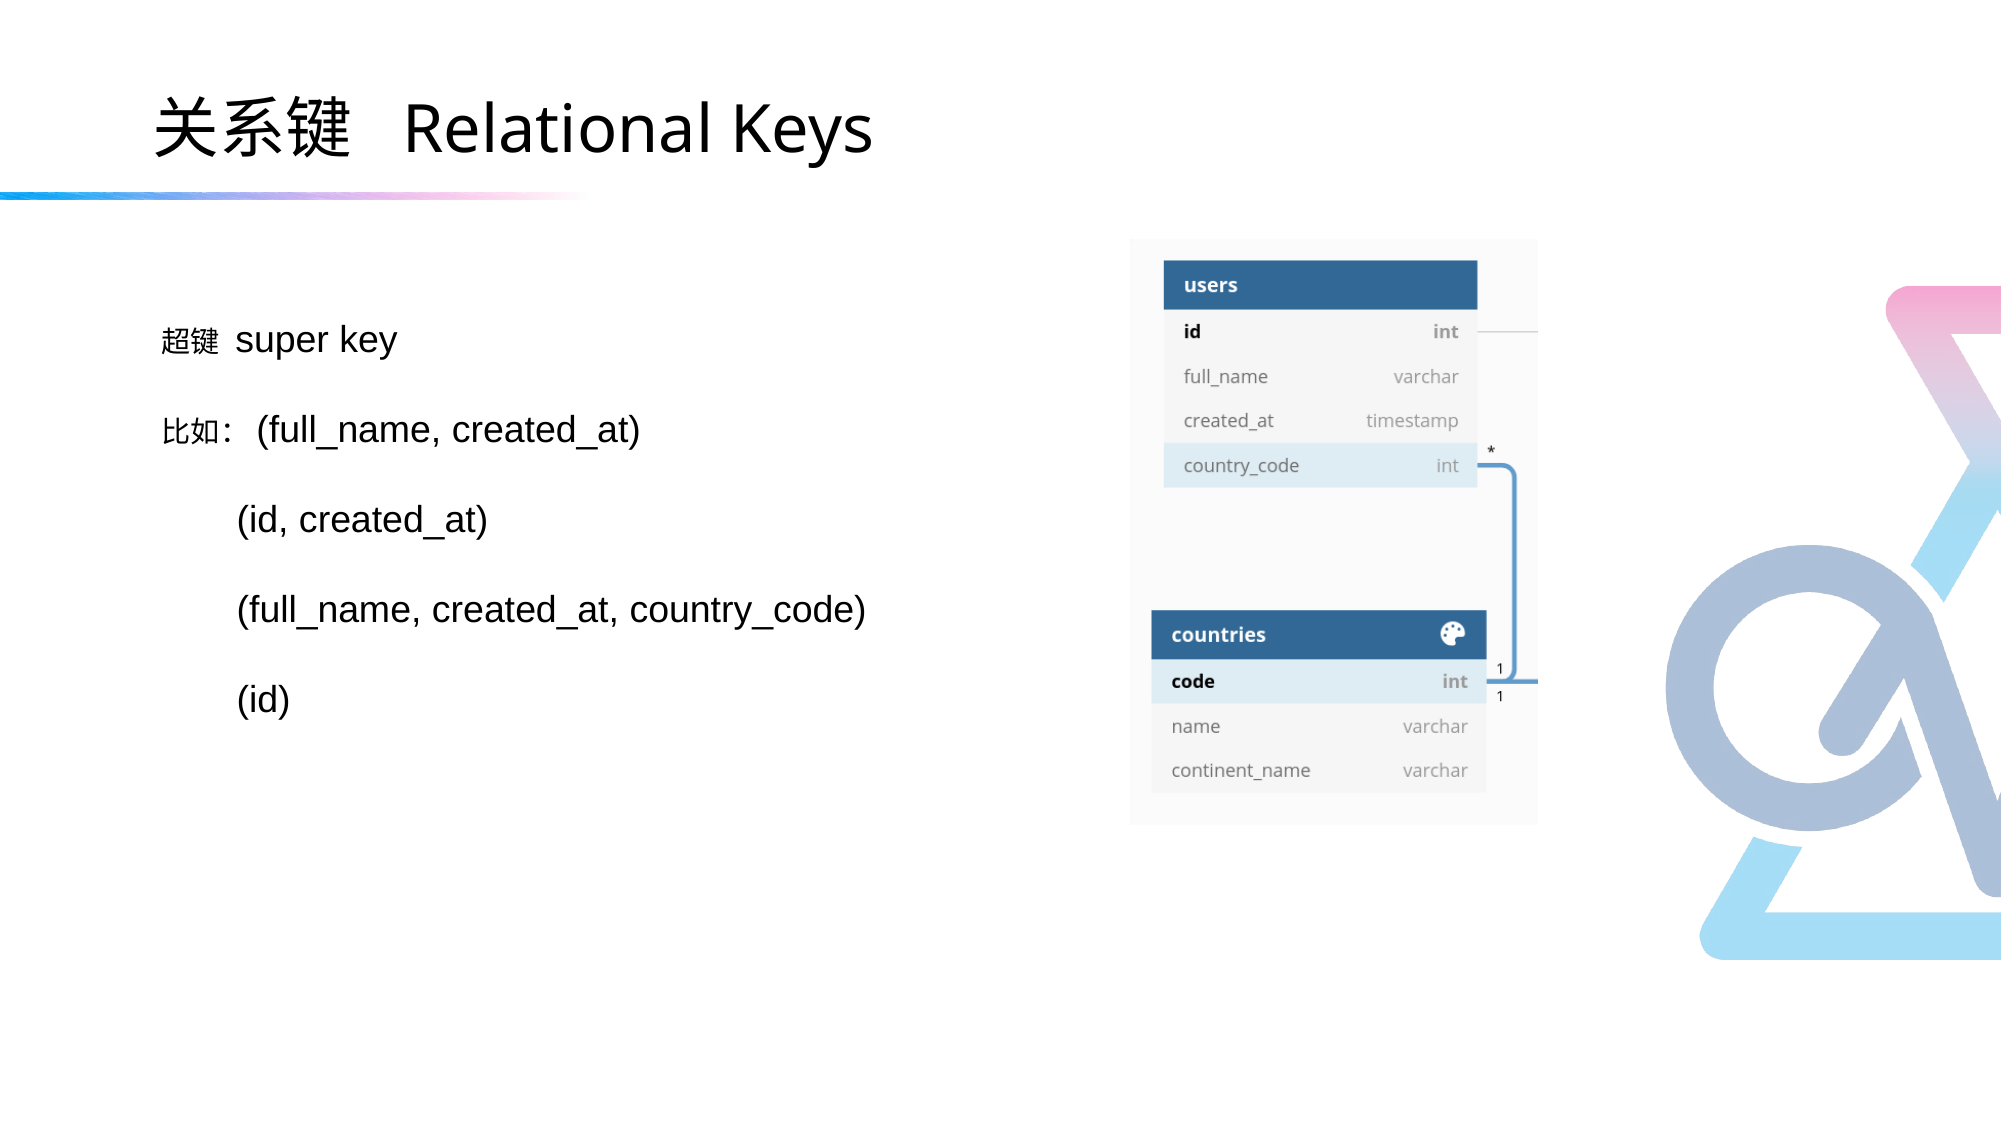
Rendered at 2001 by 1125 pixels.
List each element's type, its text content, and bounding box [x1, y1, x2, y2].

text_box 超键 super key 比如：(full_name, created_at) (id, created_at) (full_name, created_at, country_code) (id) [146, 299, 1088, 805]
title 关系键 Relational Keys [137, 46, 1863, 216]
picture [1130, 239, 1538, 826]
picture [21, 192, 47, 200]
picture [7, 192, 19, 198]
